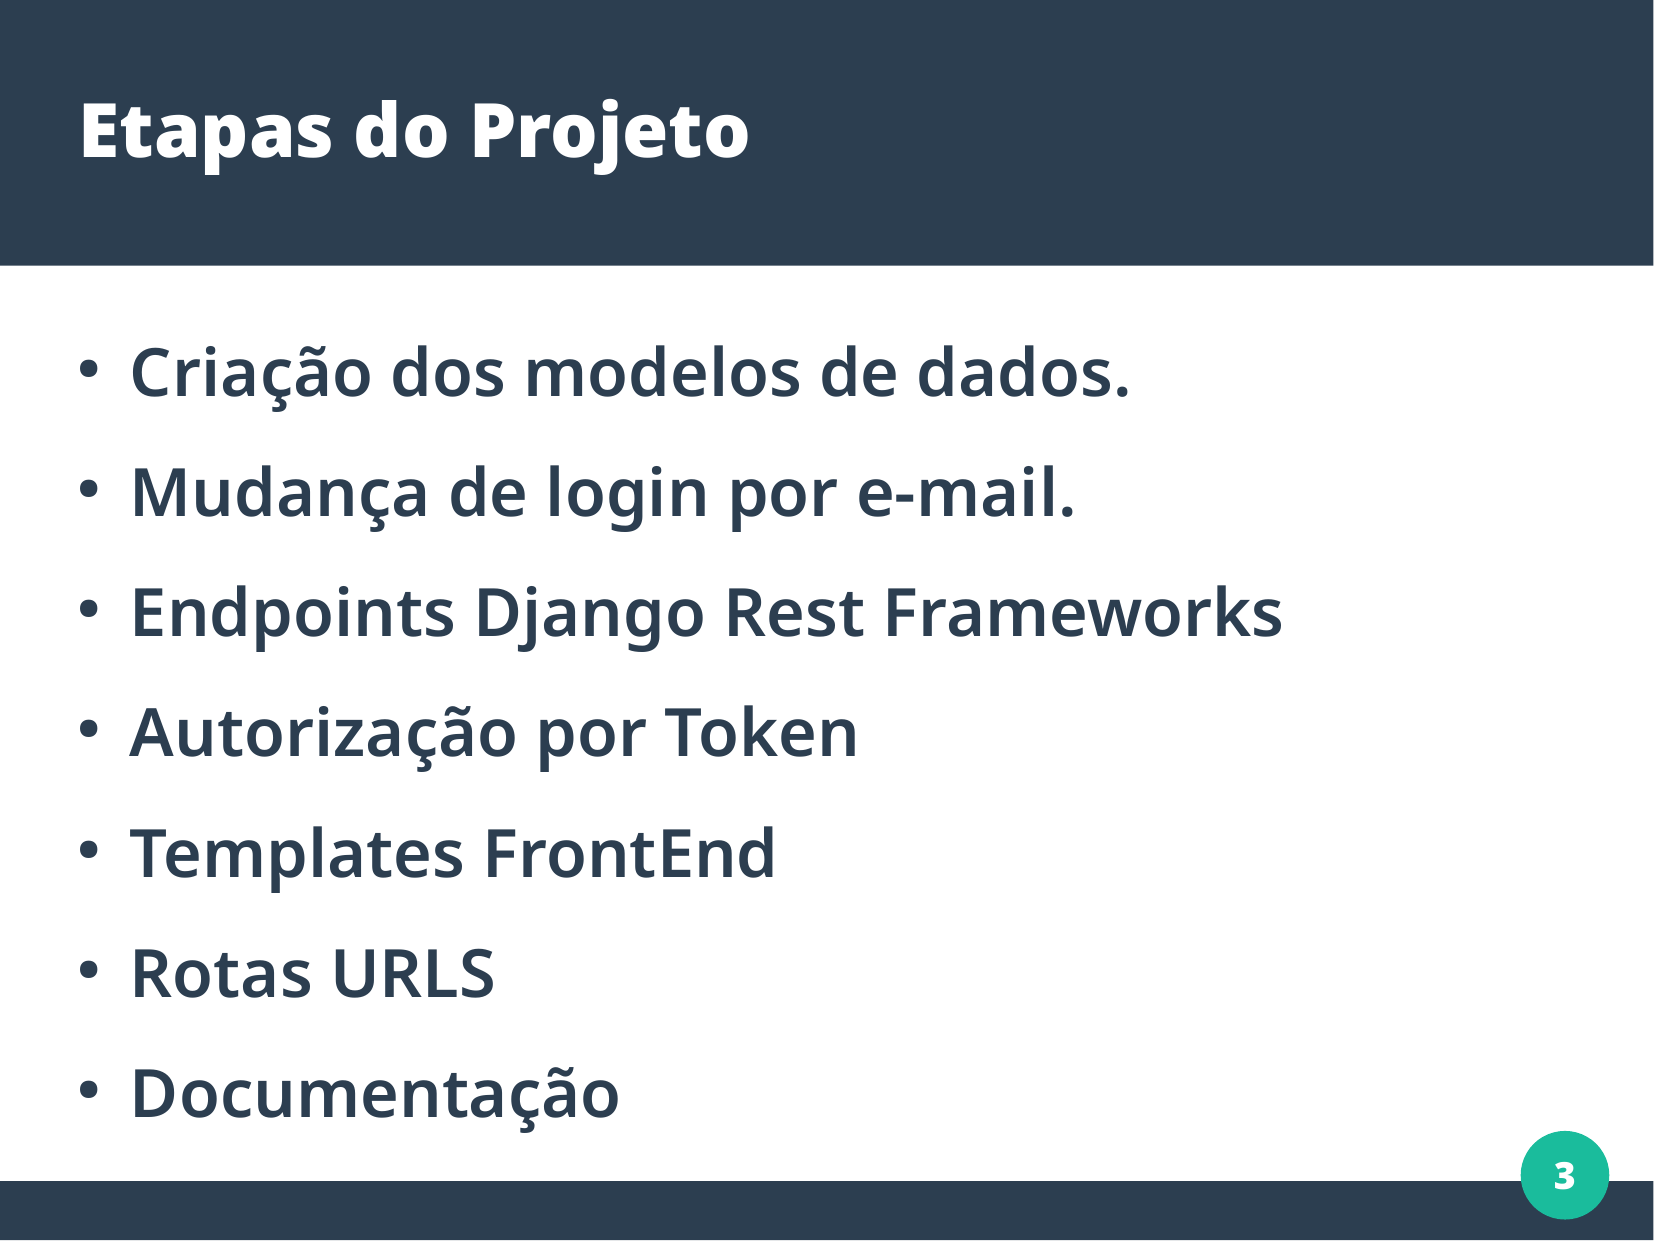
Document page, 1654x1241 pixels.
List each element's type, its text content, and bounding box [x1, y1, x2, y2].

list Criação dos modelos de dados. Mudança de login por e-mail. Endpoints Django Rest Frameworks Autorização por Token Templates FrontEnd Rotas URLS Documentação [59, 324, 1595, 1152]
title Etapas do Projeto [59, 49, 1595, 207]
